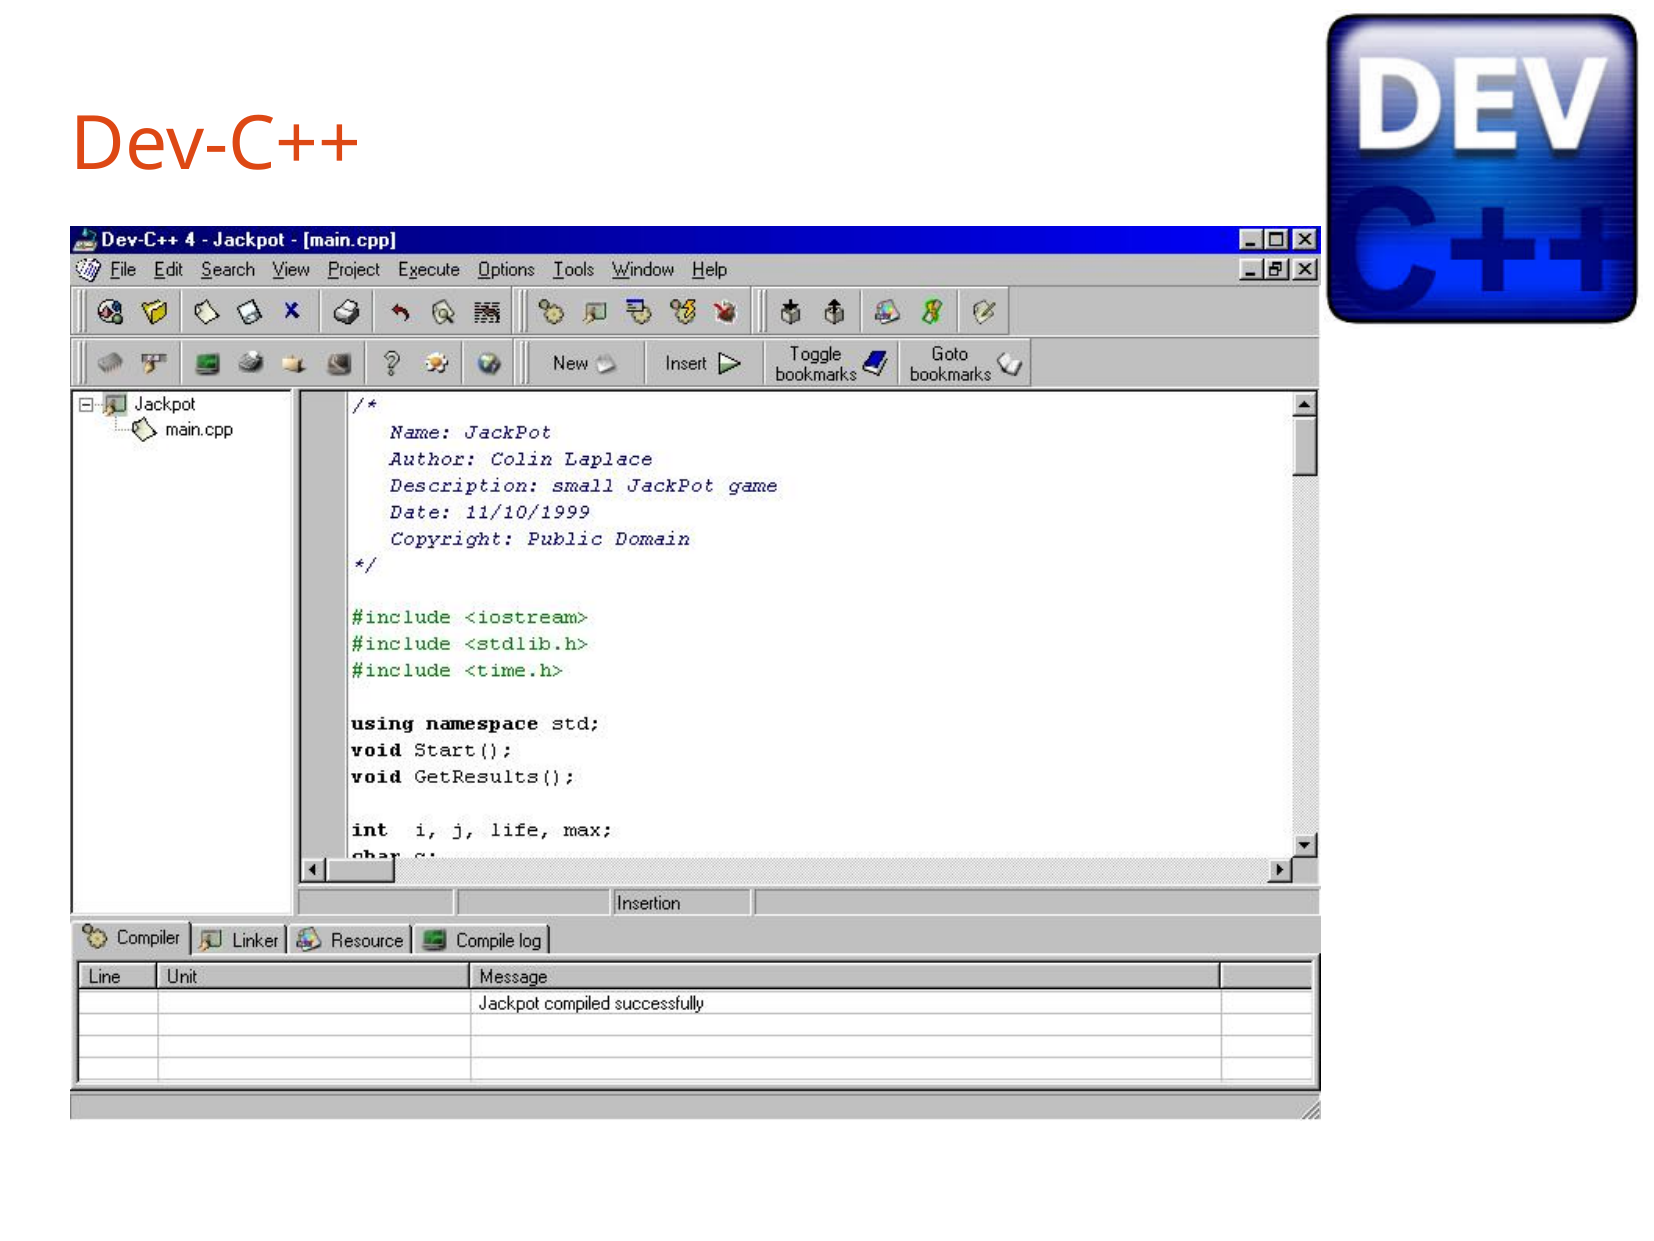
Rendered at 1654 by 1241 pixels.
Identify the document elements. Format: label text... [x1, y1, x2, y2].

title Dev-C++ [70, 76, 1323, 204]
picture [70, 226, 1321, 1121]
picture [1323, 9, 1643, 329]
